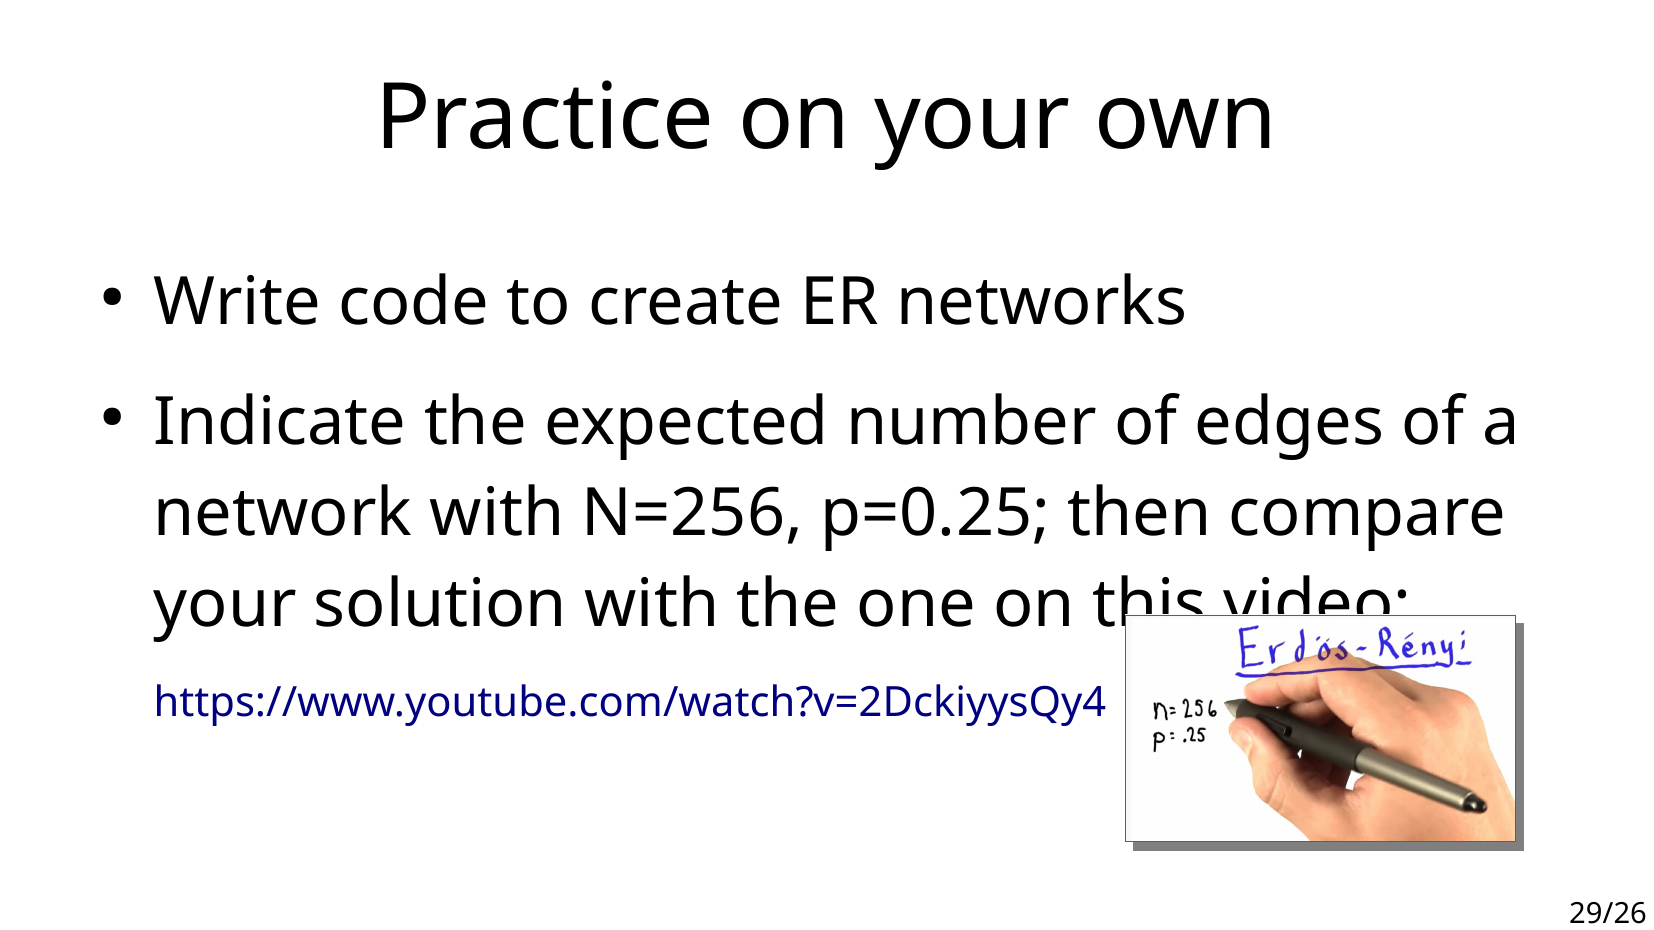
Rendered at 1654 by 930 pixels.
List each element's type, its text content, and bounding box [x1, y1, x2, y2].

title Practice on your own [82, 1, 1571, 225]
picture [1125, 614, 1516, 842]
list Write code to create ER networks Indicate the expected number of edges of a network with N=256, p=0.25; then compare your solution with the one on this video: https://www.youtube.com/watch?v=2DckiyysQy4 [82, 252, 1571, 793]
